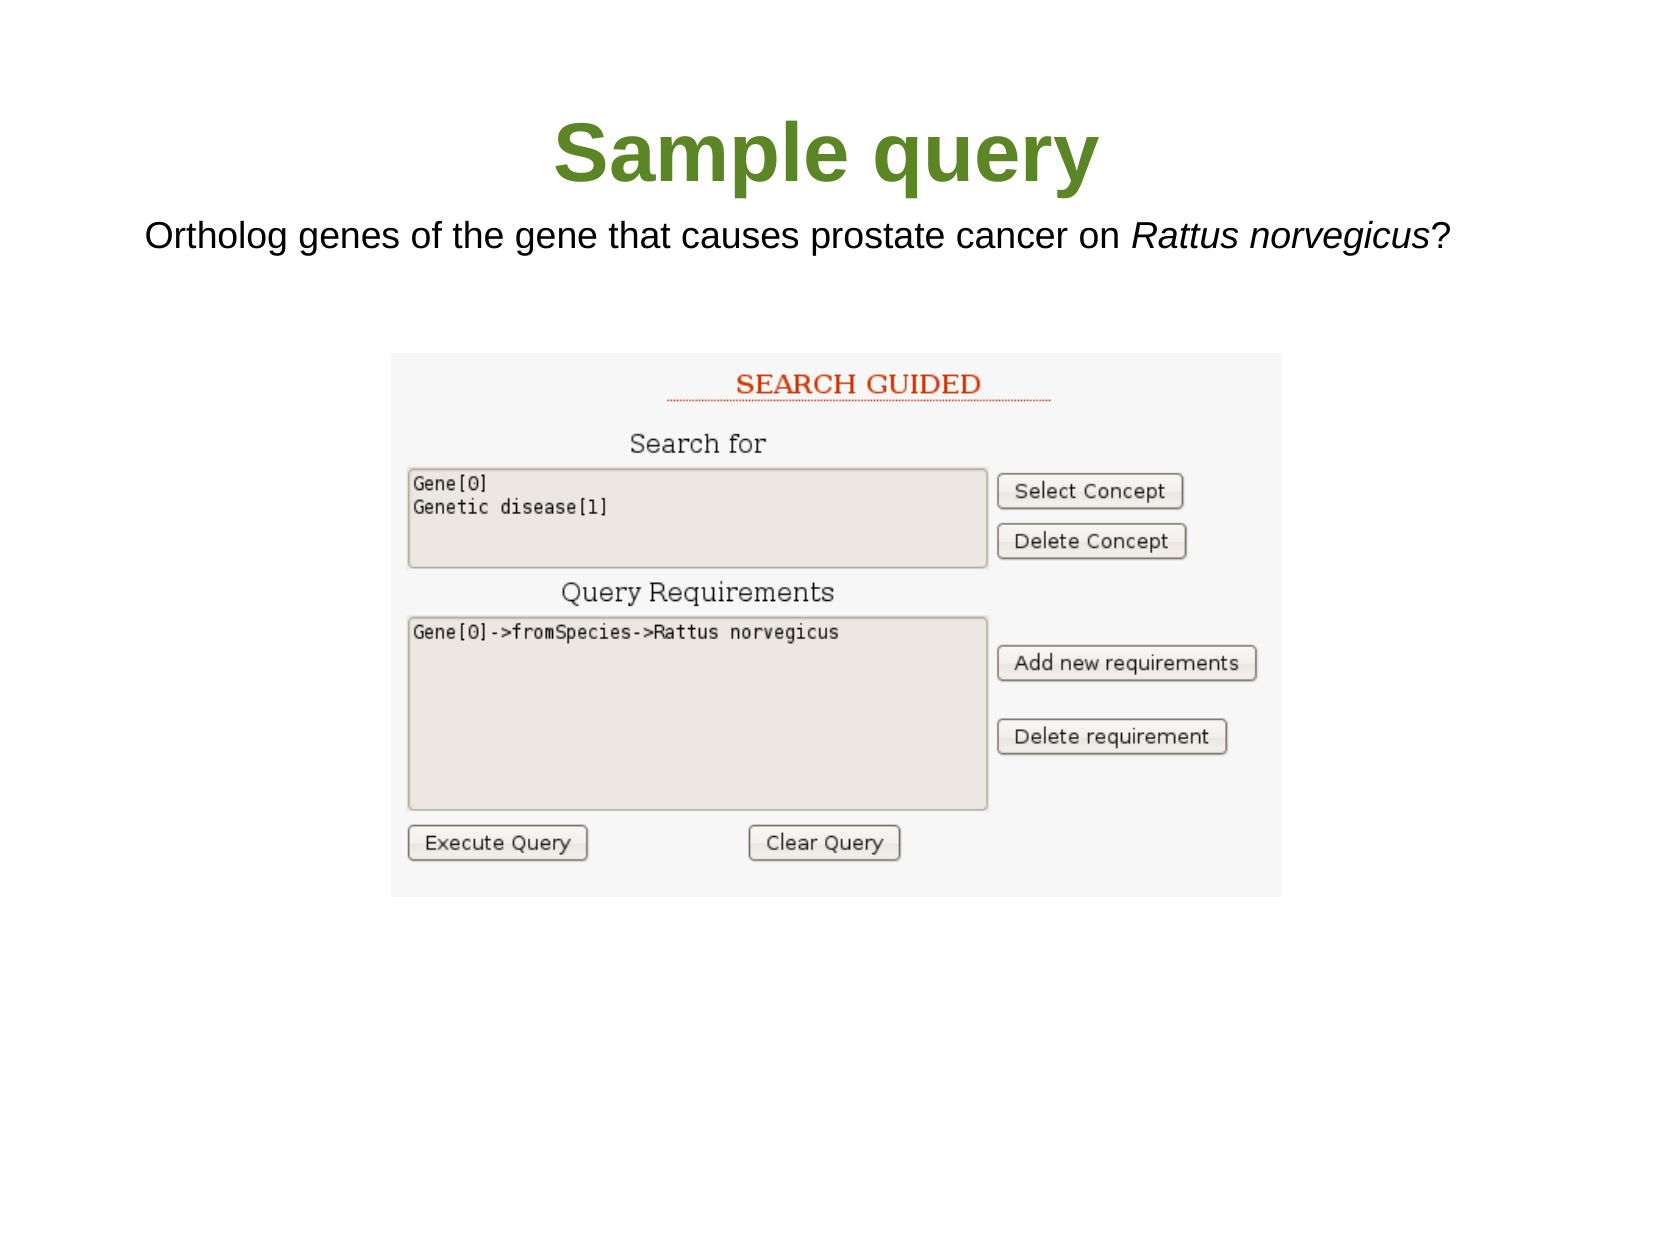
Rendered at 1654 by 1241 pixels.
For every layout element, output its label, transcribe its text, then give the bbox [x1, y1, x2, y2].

picture [391, 353, 1282, 897]
title Sample query [82, 56, 1571, 250]
text_box Ortholog genes of the gene that causes prostate cancer on Rattus norvegicus? [129, 206, 1467, 269]
